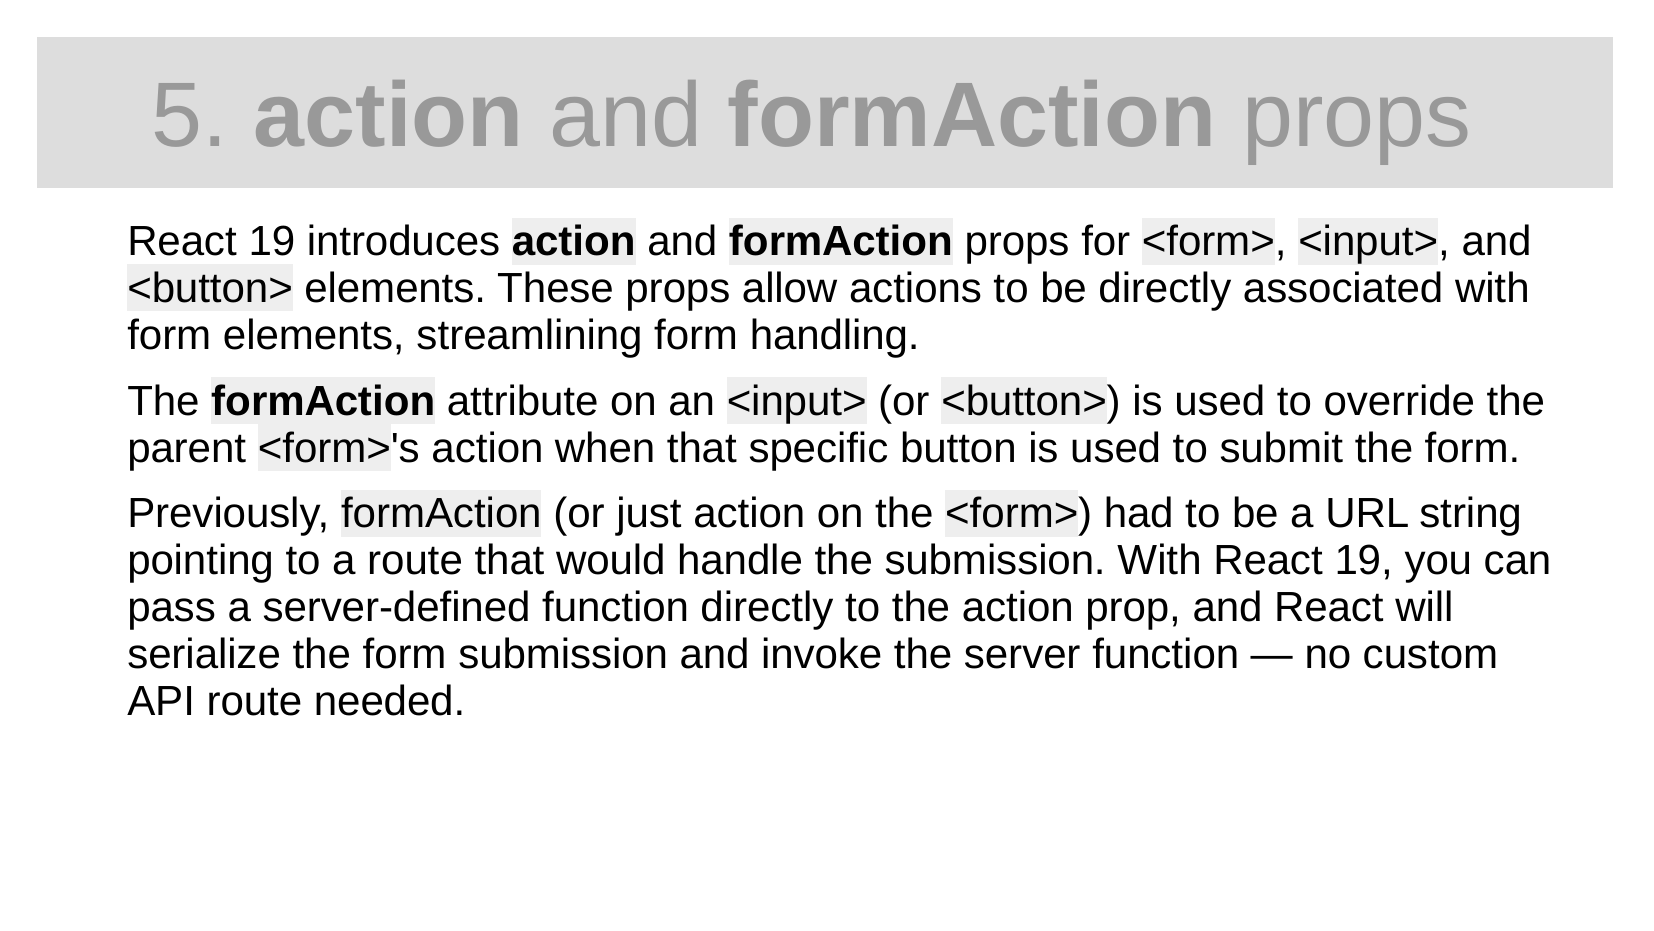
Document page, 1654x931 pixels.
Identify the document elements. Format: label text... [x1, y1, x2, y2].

list React 19 introduces action and formAction props for <form>, <input>, and <button> elements. These props allow actions to be directly associated with form elements, streamlining form handling. The formAction attribute on an <input> (or <button>) is used to override the parent <form>'s action when that specific button is used to submit the form. Previously, formAction (or just action on the <form>) had to be a URL string pointing to a route that would handle the submission. With React 19, you can pass a server-defined function directly to the action prop, and React will serialize the form submission and invoke the server function — no custom API route needed. [82, 217, 1571, 758]
text_box [37, 37, 82, 188]
title 5. action and formAction props [82, 37, 1571, 193]
text_box [1571, 37, 1613, 188]
